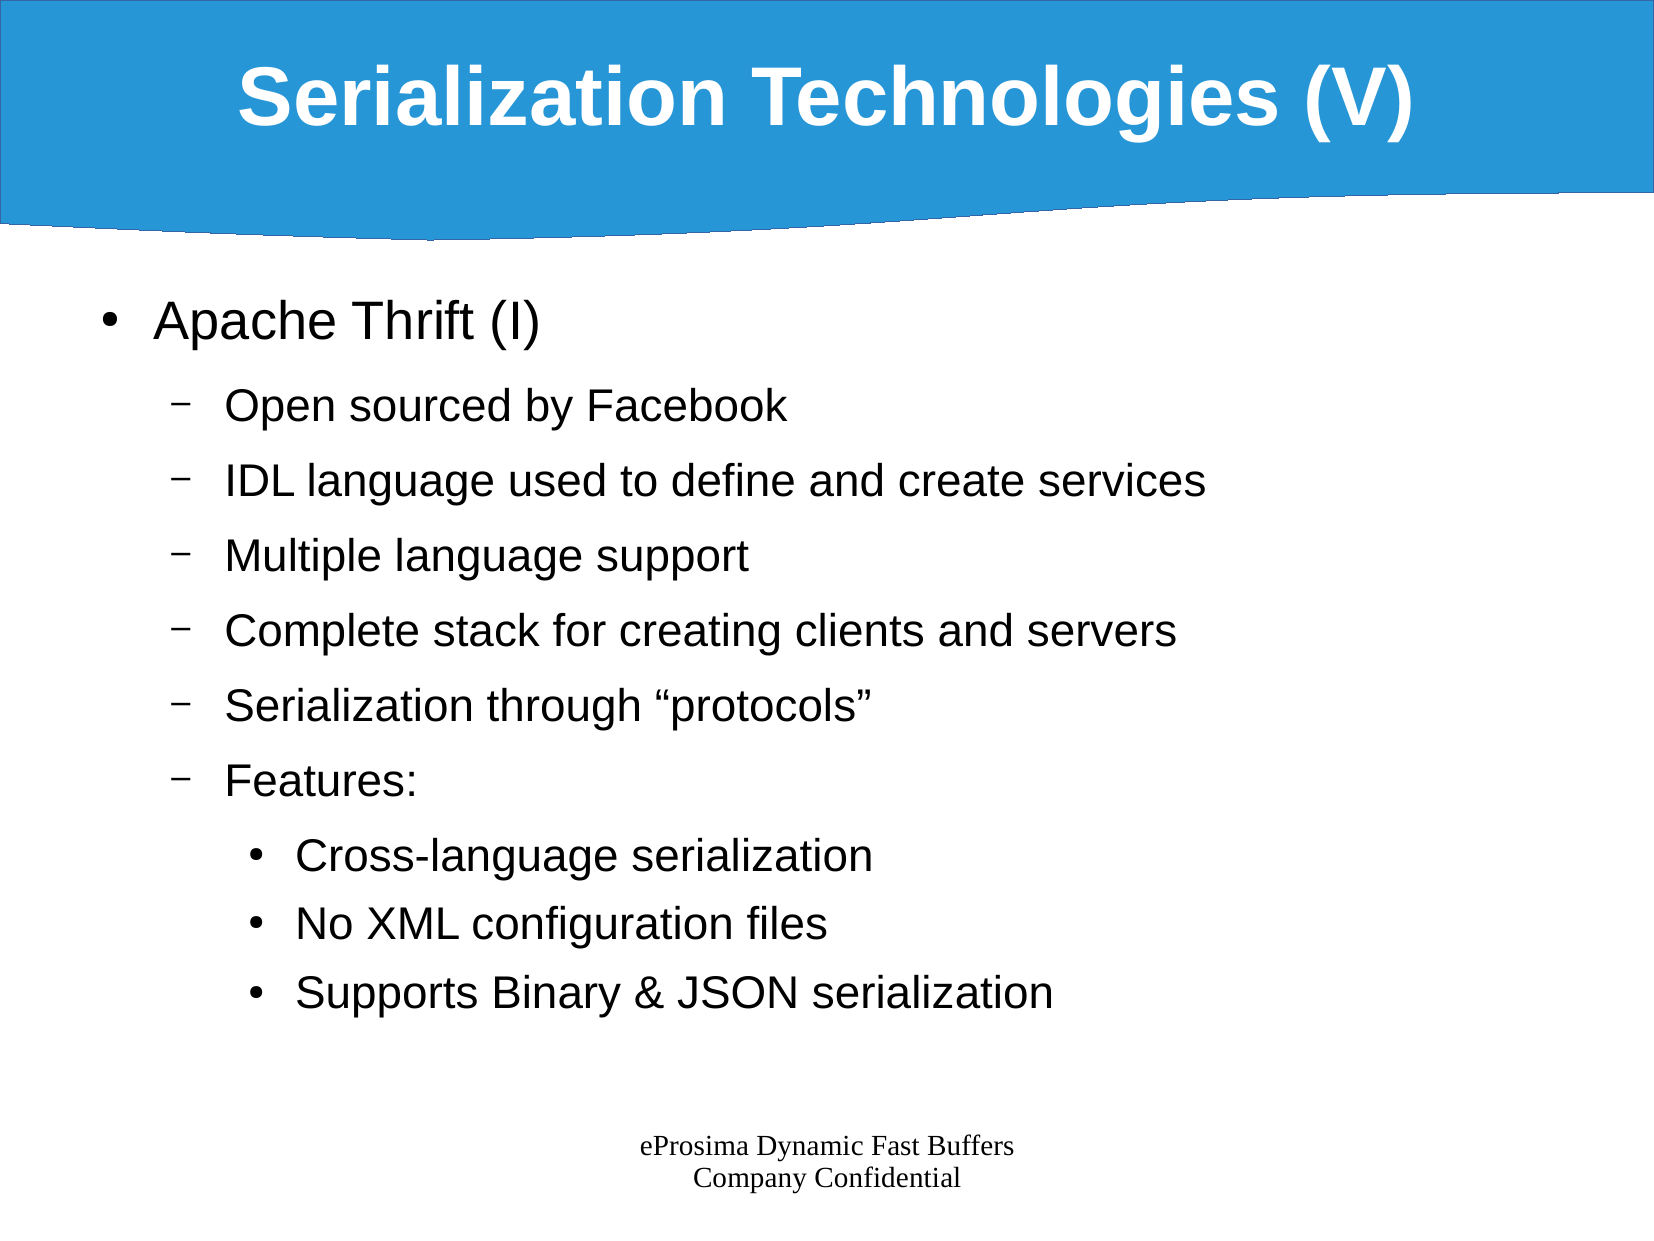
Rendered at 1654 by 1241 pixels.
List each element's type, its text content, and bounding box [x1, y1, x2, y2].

text_box Serialization Technologies (V) [0, 0, 1654, 241]
list Apache Thrift (I) Open sourced by Facebook IDL language used to define and create services Multiple language support Complete stack for creating clients and servers Serialization through “protocols” Features: Cross-language serialization No XML configuration files Supports Binary & JSON serialization [82, 290, 1571, 1141]
